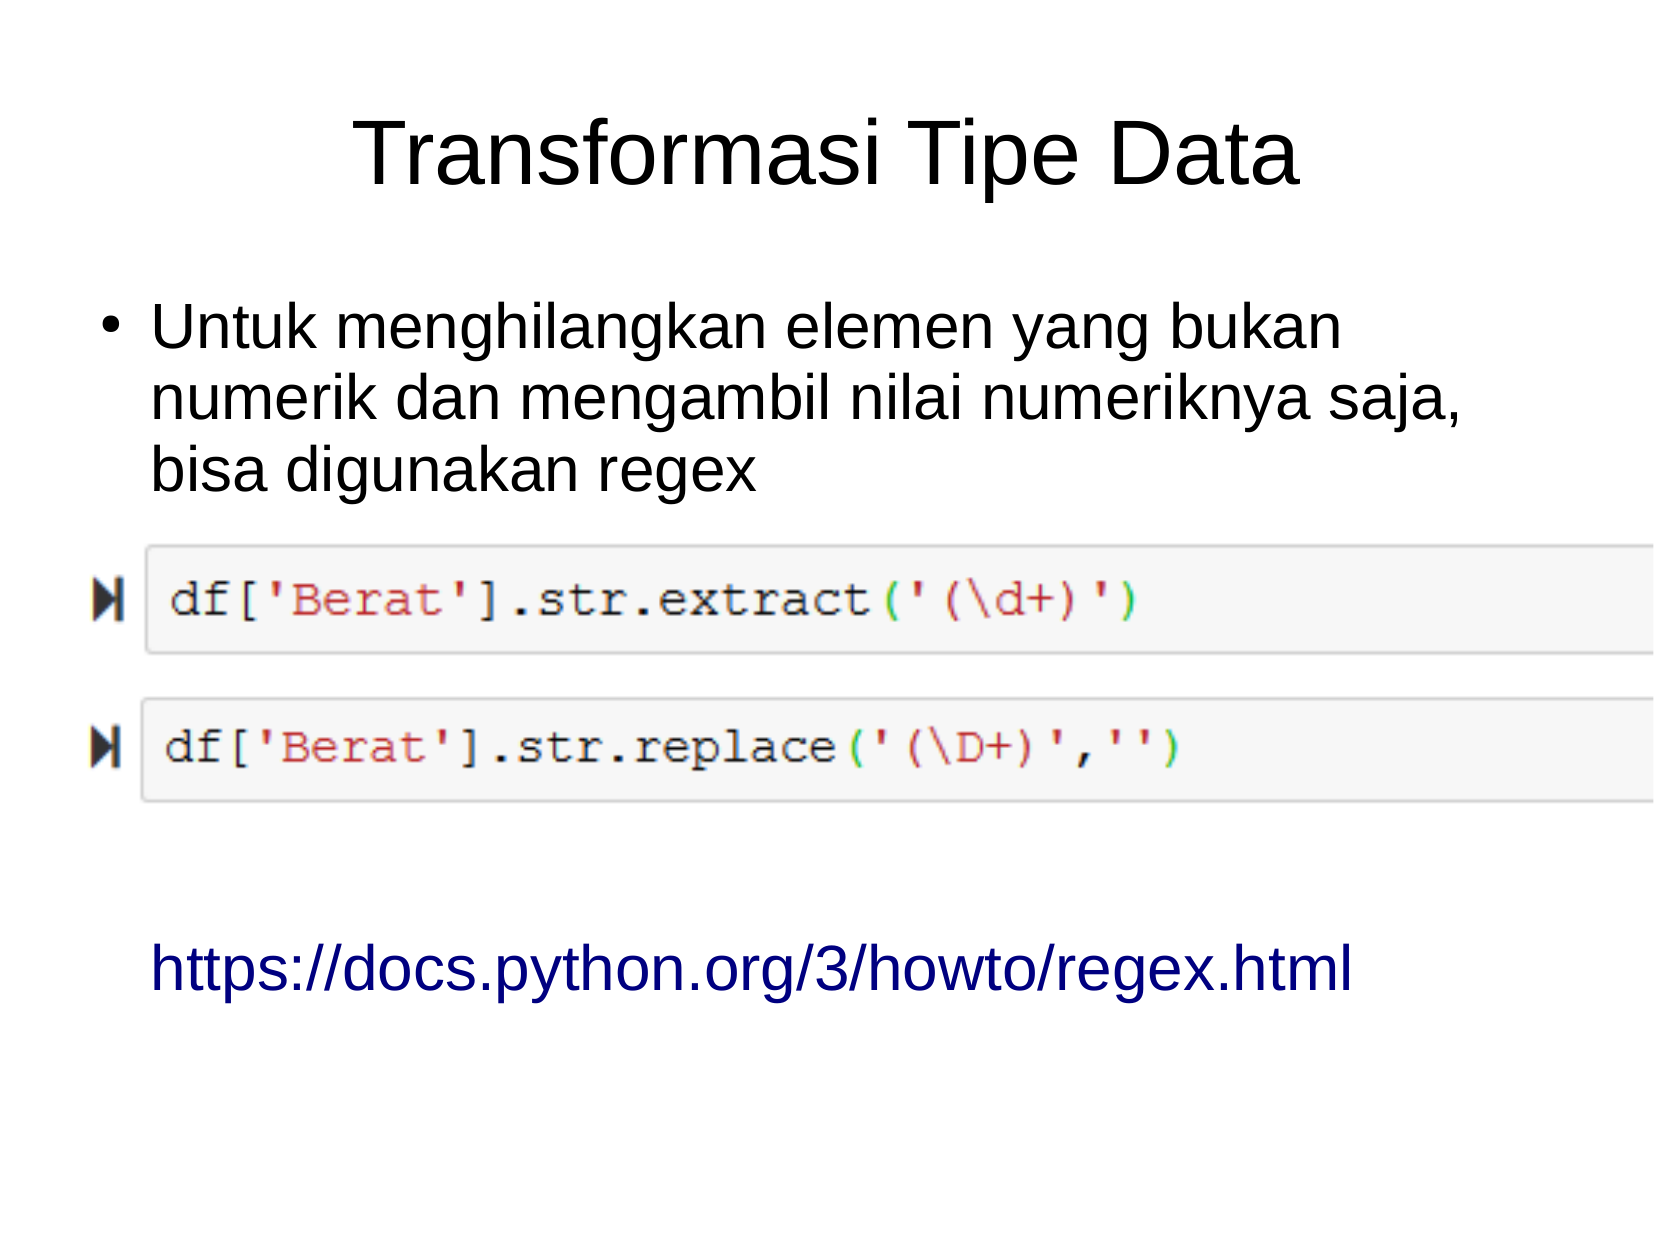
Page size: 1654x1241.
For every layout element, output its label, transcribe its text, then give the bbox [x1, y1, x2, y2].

list Untuk menghilangkan elemen yang bukan numerik dan mengambil nilai numeriknya saja, bisa digunakan regex https://docs.python.org/3/howto/regex.html [82, 824, 1571, 1010]
picture [64, 524, 1654, 824]
title Transformasi Tipe Data [82, 49, 1571, 257]
list Untuk menghilangkan elemen yang bukan numerik dan mengambil nilai numeriknya saja, bisa digunakan regex https://docs.python.org/3/howto/regex.html [82, 290, 1571, 524]
